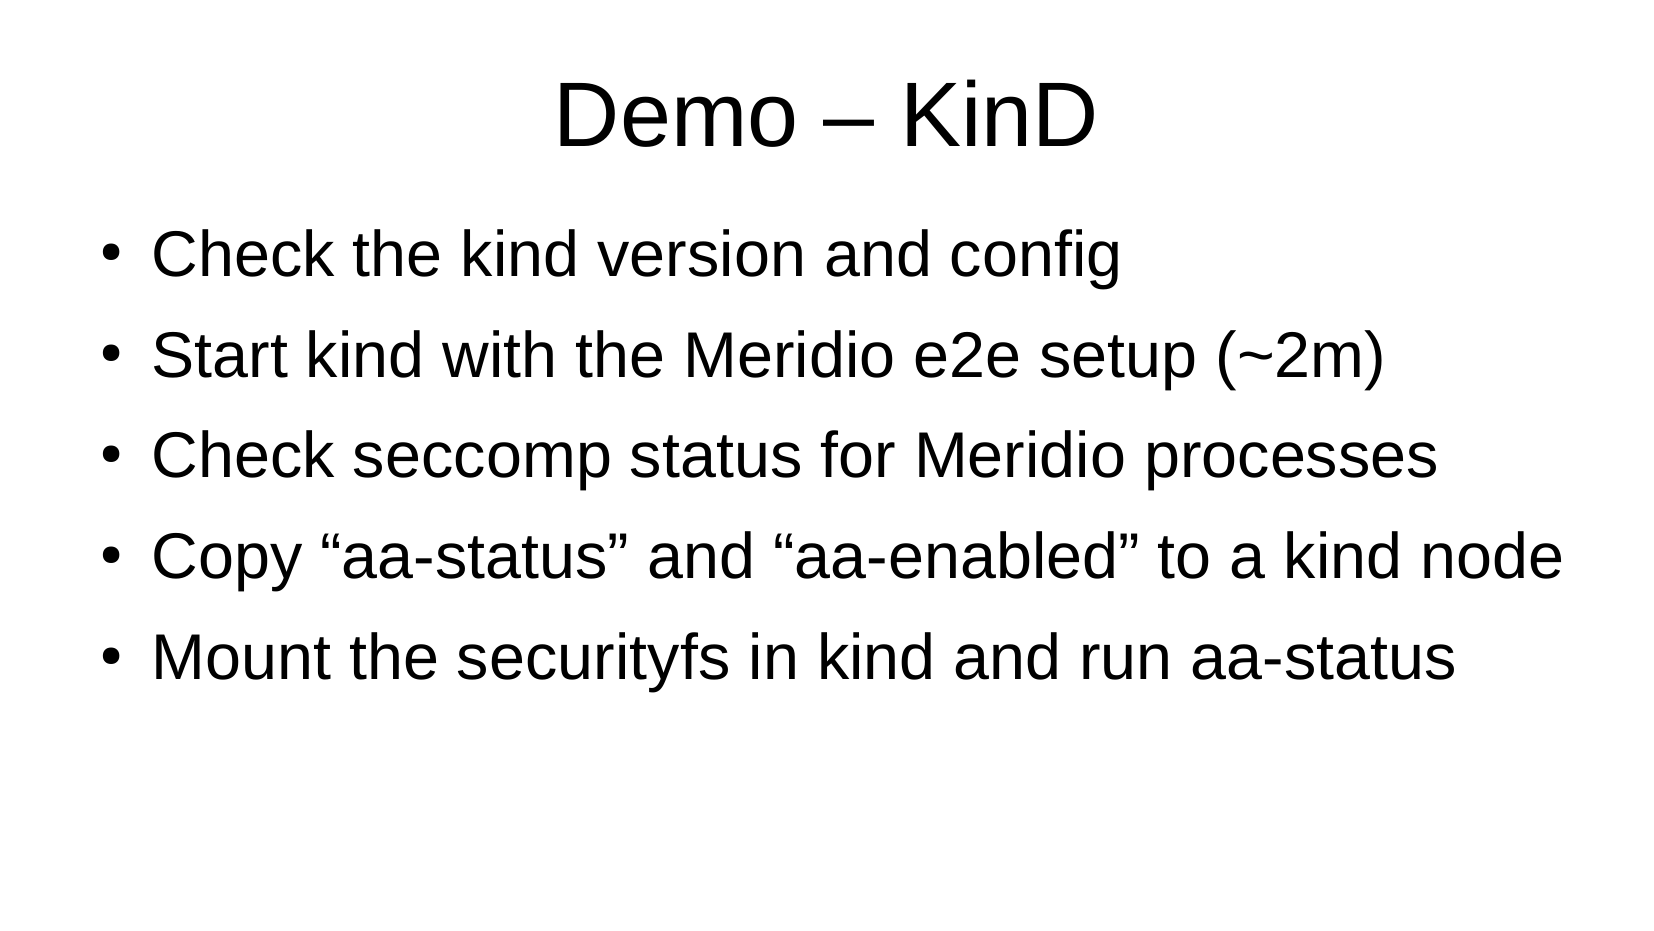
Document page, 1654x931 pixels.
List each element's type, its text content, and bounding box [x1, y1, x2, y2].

title Demo – KinD [82, 37, 1571, 193]
list Check the kind version and config Start kind with the Meridio e2e setup (~2m) Check seccomp status for Meridio processes Copy “aa-status” and “aa-enabled” to a kind node Mount the securityfs in kind and run aa-status [82, 217, 1571, 758]
